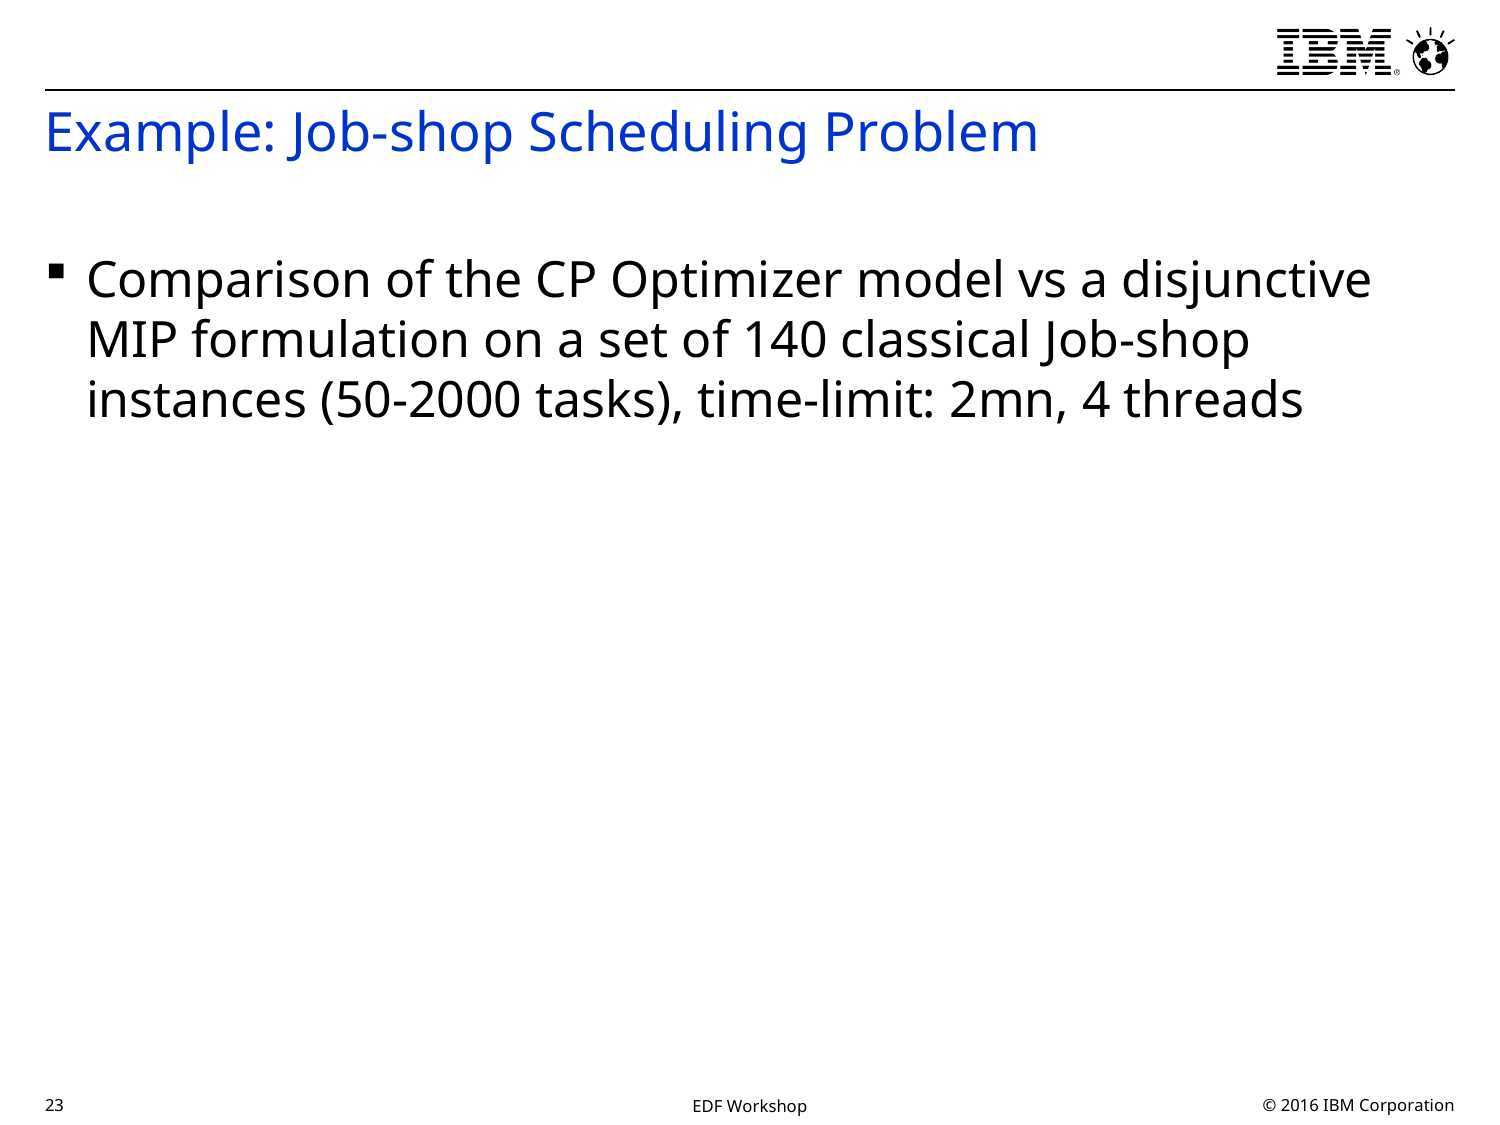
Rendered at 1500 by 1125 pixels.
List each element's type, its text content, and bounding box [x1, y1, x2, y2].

list Comparison of the CP Optimizer model vs a disjunctive MIP formulation on a set of 140 classical Job-shop instances (50-2000 tasks), time-limit: 2mn, 4 threads [29, 239, 1455, 1066]
title Example: Job-shop Scheduling Problem [29, 97, 1455, 203]
picture [1260, 10, 1468, 90]
